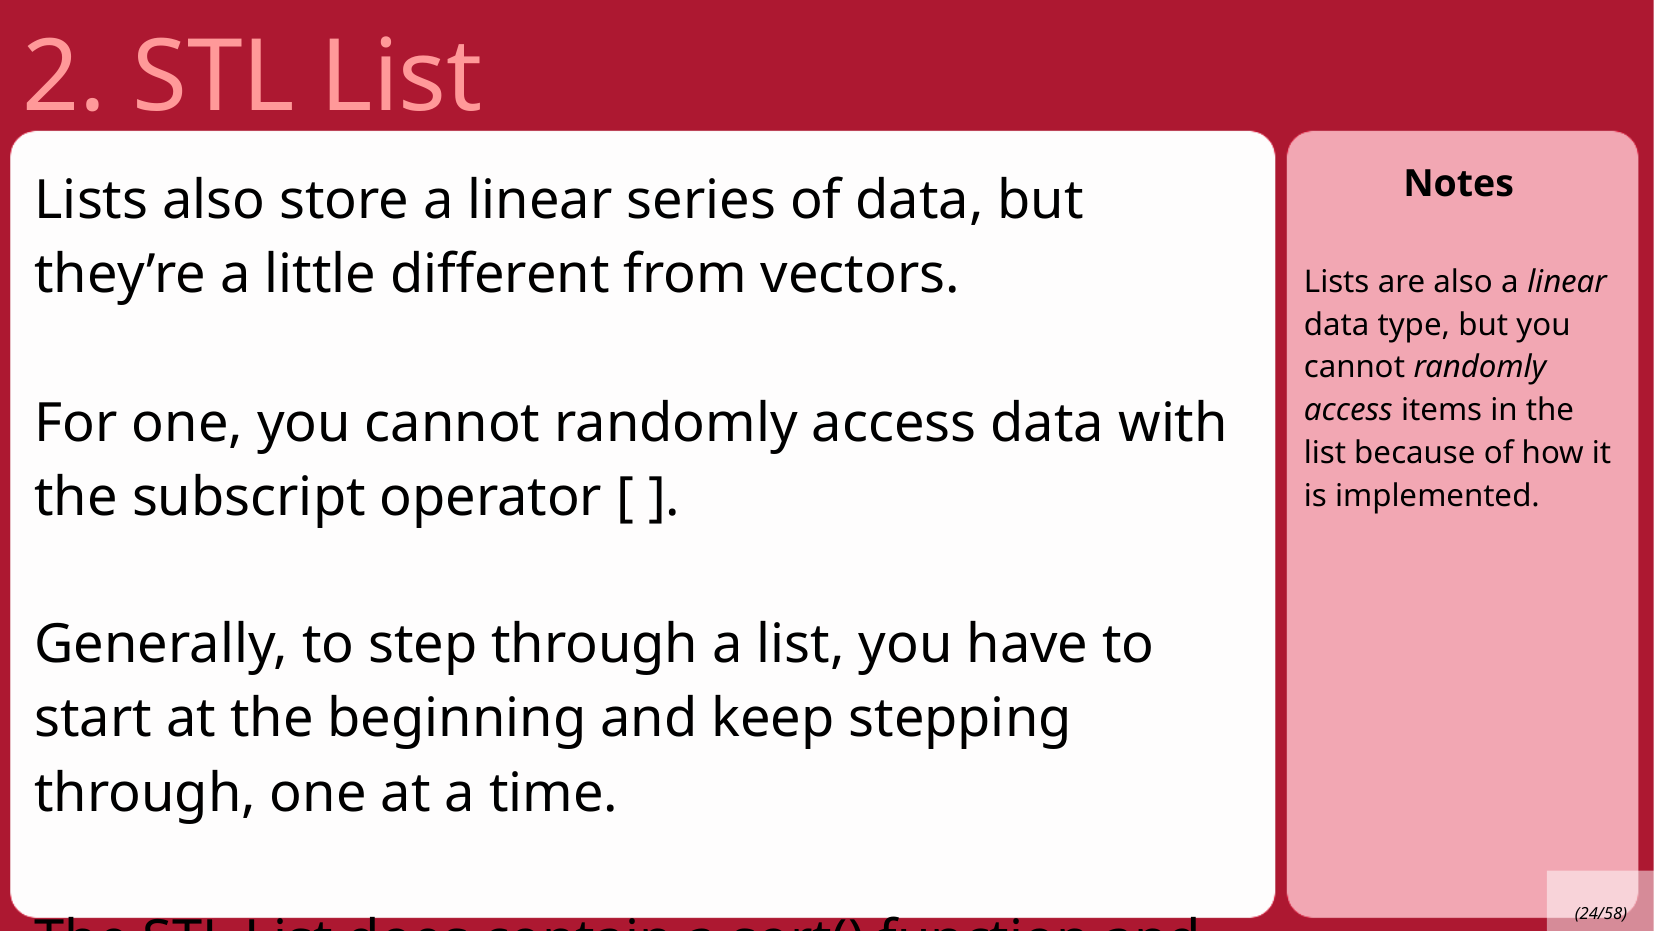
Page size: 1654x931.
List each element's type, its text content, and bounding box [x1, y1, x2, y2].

title 2. STL List [22, 7, 1511, 136]
text_box Lists also store a linear series of data, but they’re a little different from vectors. For one, you cannot randomly access data with the subscript operator [ ]. Generally, to step through a list, you have to start at the beginning and keep stepping through, one at a time. The STL List does contain a sort() function and reverse() function, though! [34, 160, 1248, 891]
picture [0, 0, 1654, 931]
text_box (<number>/58) [1546, 877, 1654, 931]
text_box Notes Lists are also a linear data type, but you cannot randomly access items in the list because of how it is implemented. [1289, 149, 1629, 460]
